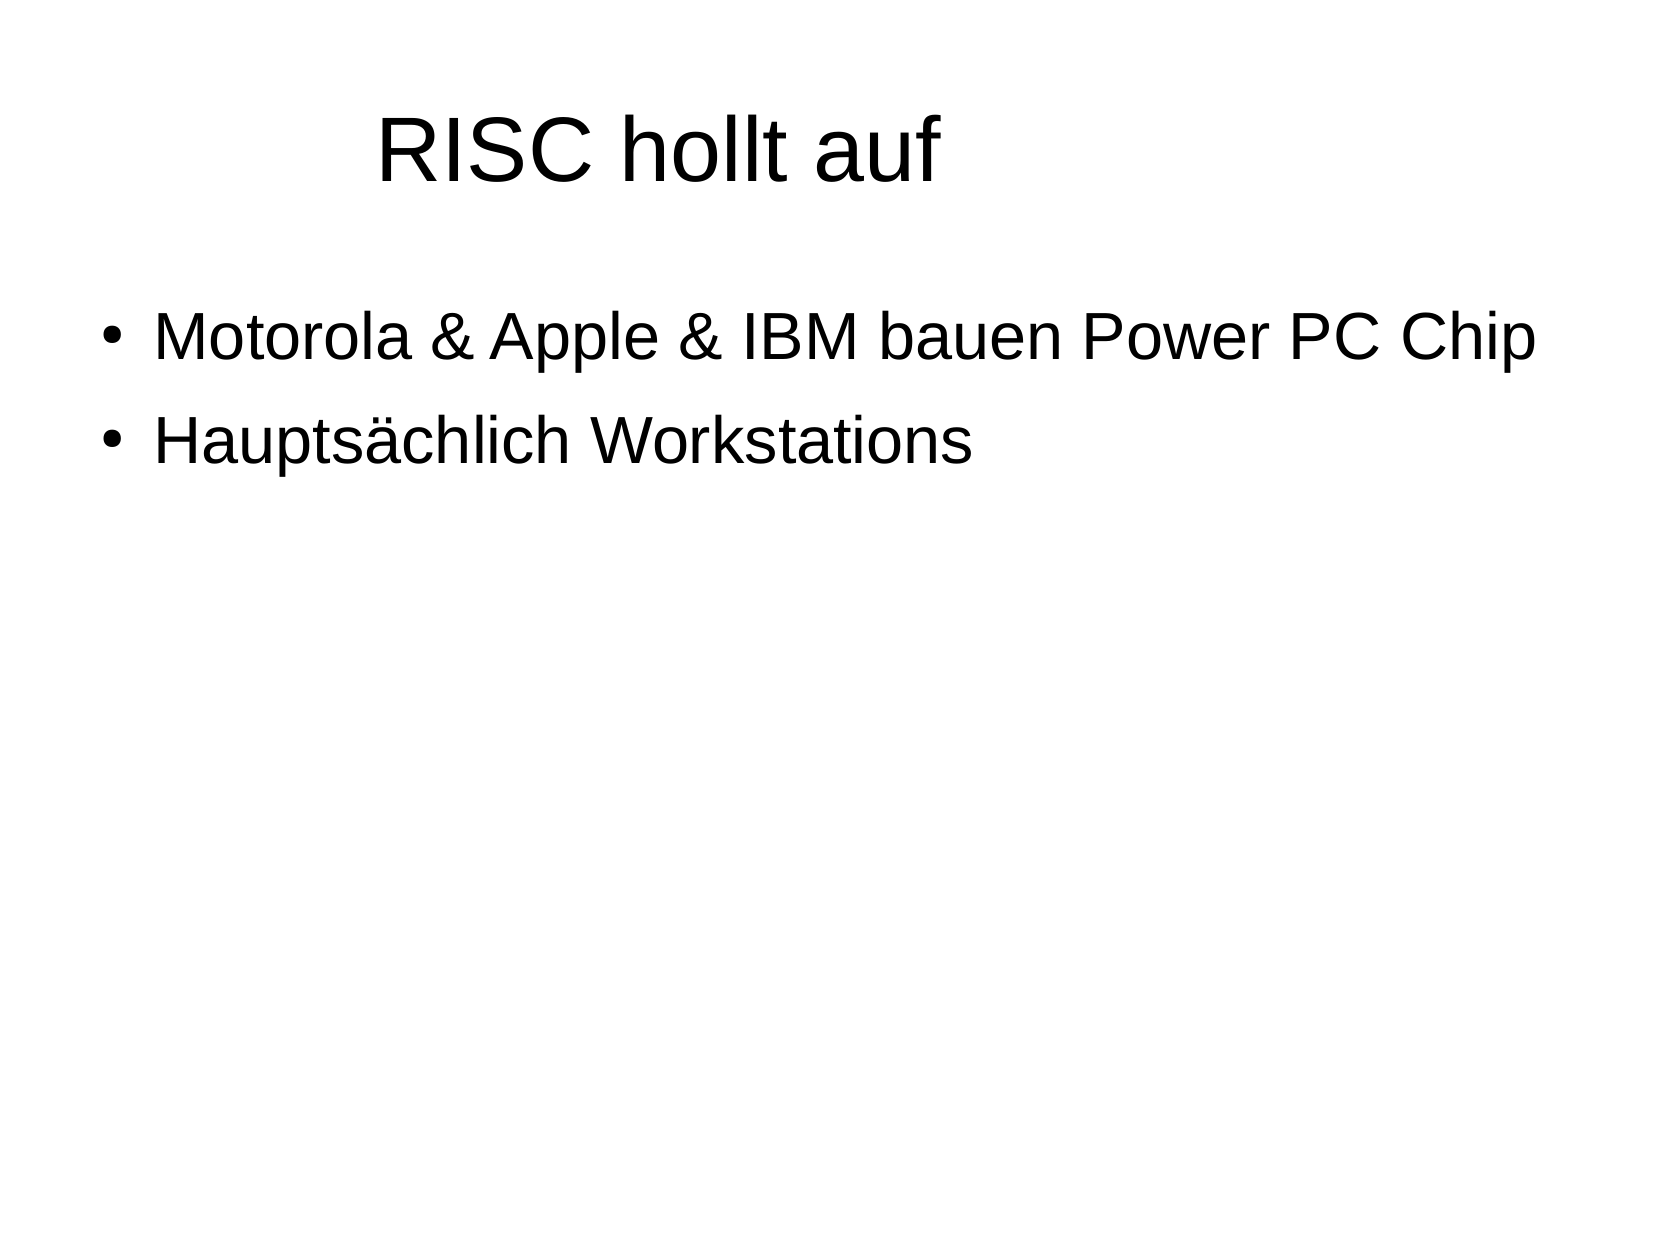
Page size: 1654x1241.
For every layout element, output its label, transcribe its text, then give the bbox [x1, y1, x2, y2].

list Motorola & Apple & IBM bauen Power PC Chip Hauptsächlich Workstations [82, 299, 1571, 1019]
title RISC hollt auf [82, 47, 1235, 252]
